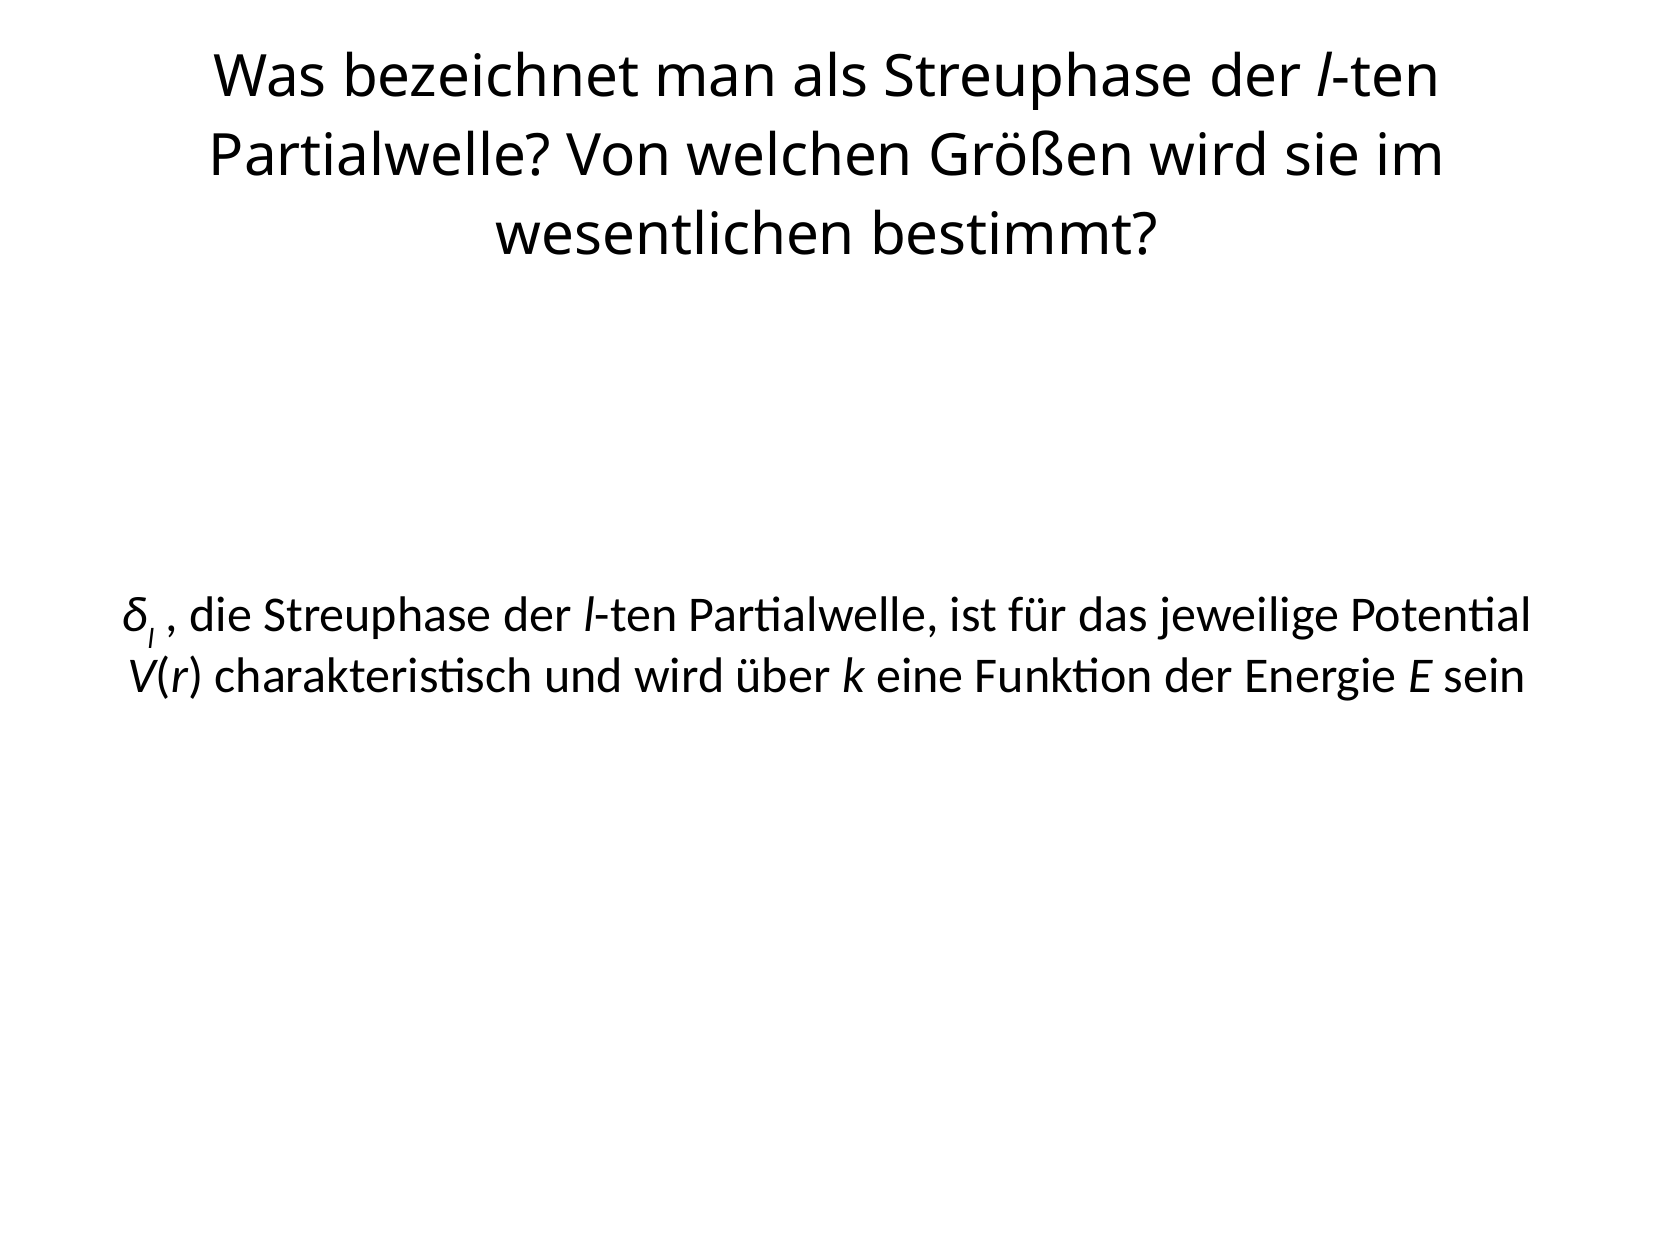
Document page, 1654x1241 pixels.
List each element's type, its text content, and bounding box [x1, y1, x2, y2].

subtitle δl , die Streuphase der l-ten Partialwelle, ist für das jeweilige Potential V(r) charakteristisch und wird über k eine Funktion der Energie E sein [82, 290, 1571, 1010]
title Was bezeichnet man als Streuphase der l-ten Partialwelle? Von welchen Größen wird sie im wesentlichen bestimmt? [82, 49, 1571, 257]
